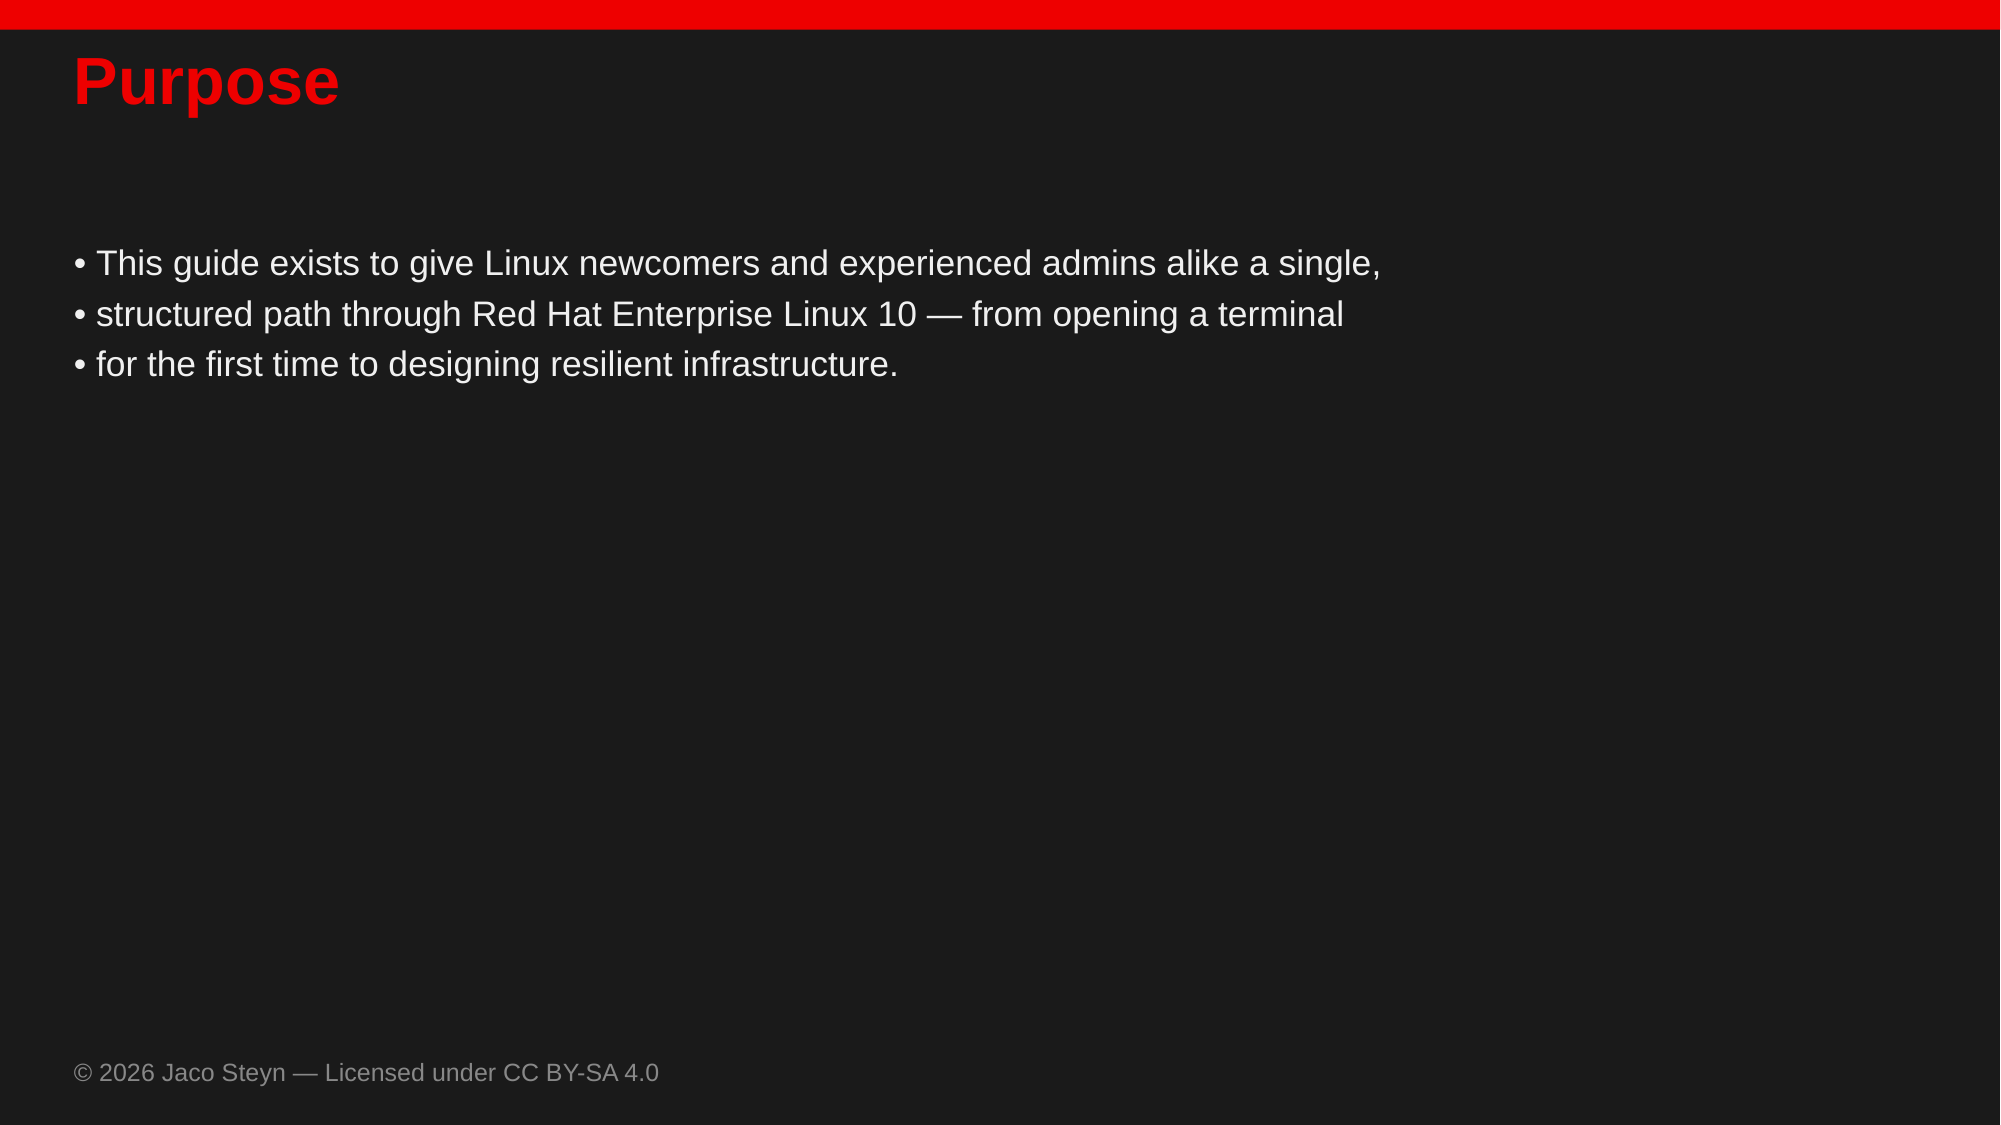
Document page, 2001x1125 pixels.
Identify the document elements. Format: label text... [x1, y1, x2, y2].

text_box © 2026 Jaco Steyn — Licensed under CC BY-SA 4.0 [59, 1051, 1942, 1093]
text_box [0, 0, 2001, 30]
text_box Purpose [59, 36, 1942, 208]
text_box • This guide exists to give Linux newcomers and experienced admins alike a single, • structured path through Red Hat Enterprise Linux 10 — from opening a terminal • for the first time to designing resilient infrastructure. [59, 236, 1942, 1037]
